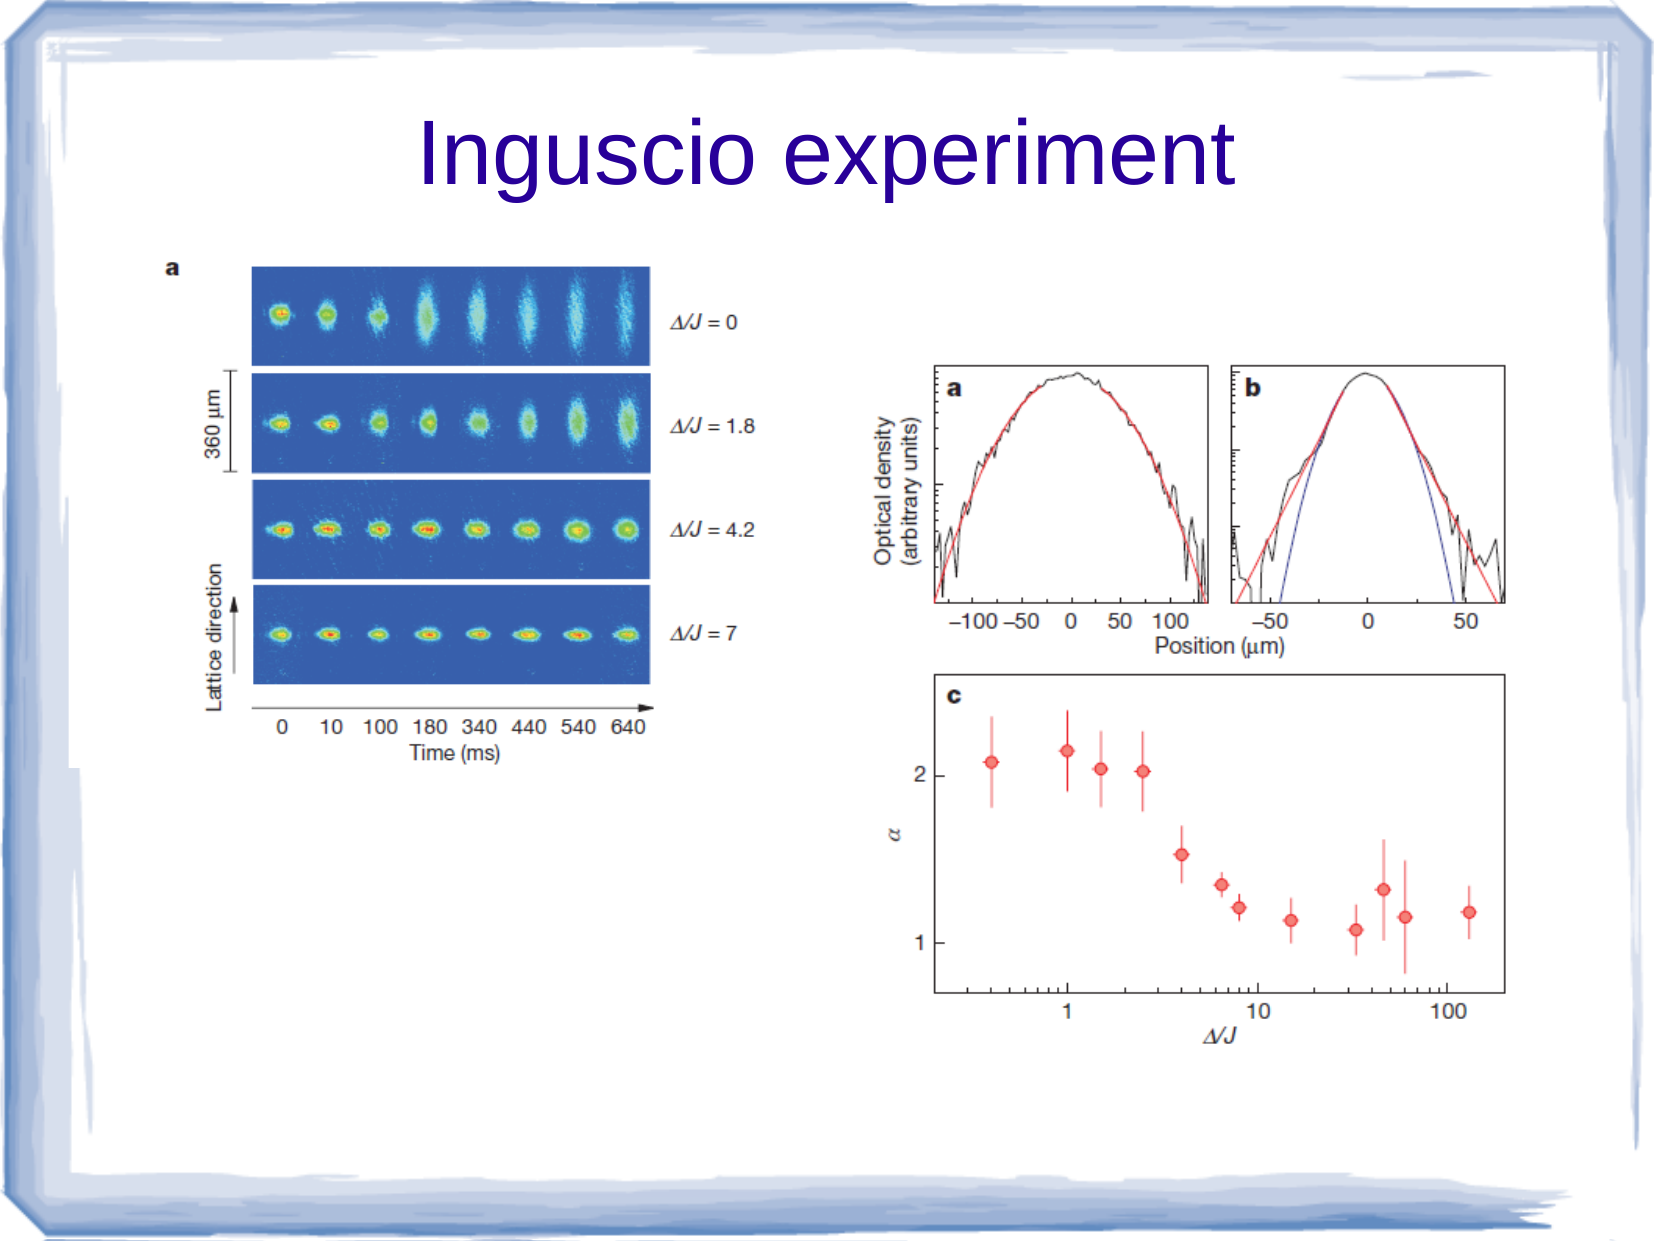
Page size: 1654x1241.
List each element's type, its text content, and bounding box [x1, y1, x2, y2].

title Inguscio experiment [82, 49, 1571, 257]
picture [0, 0, 1654, 1241]
